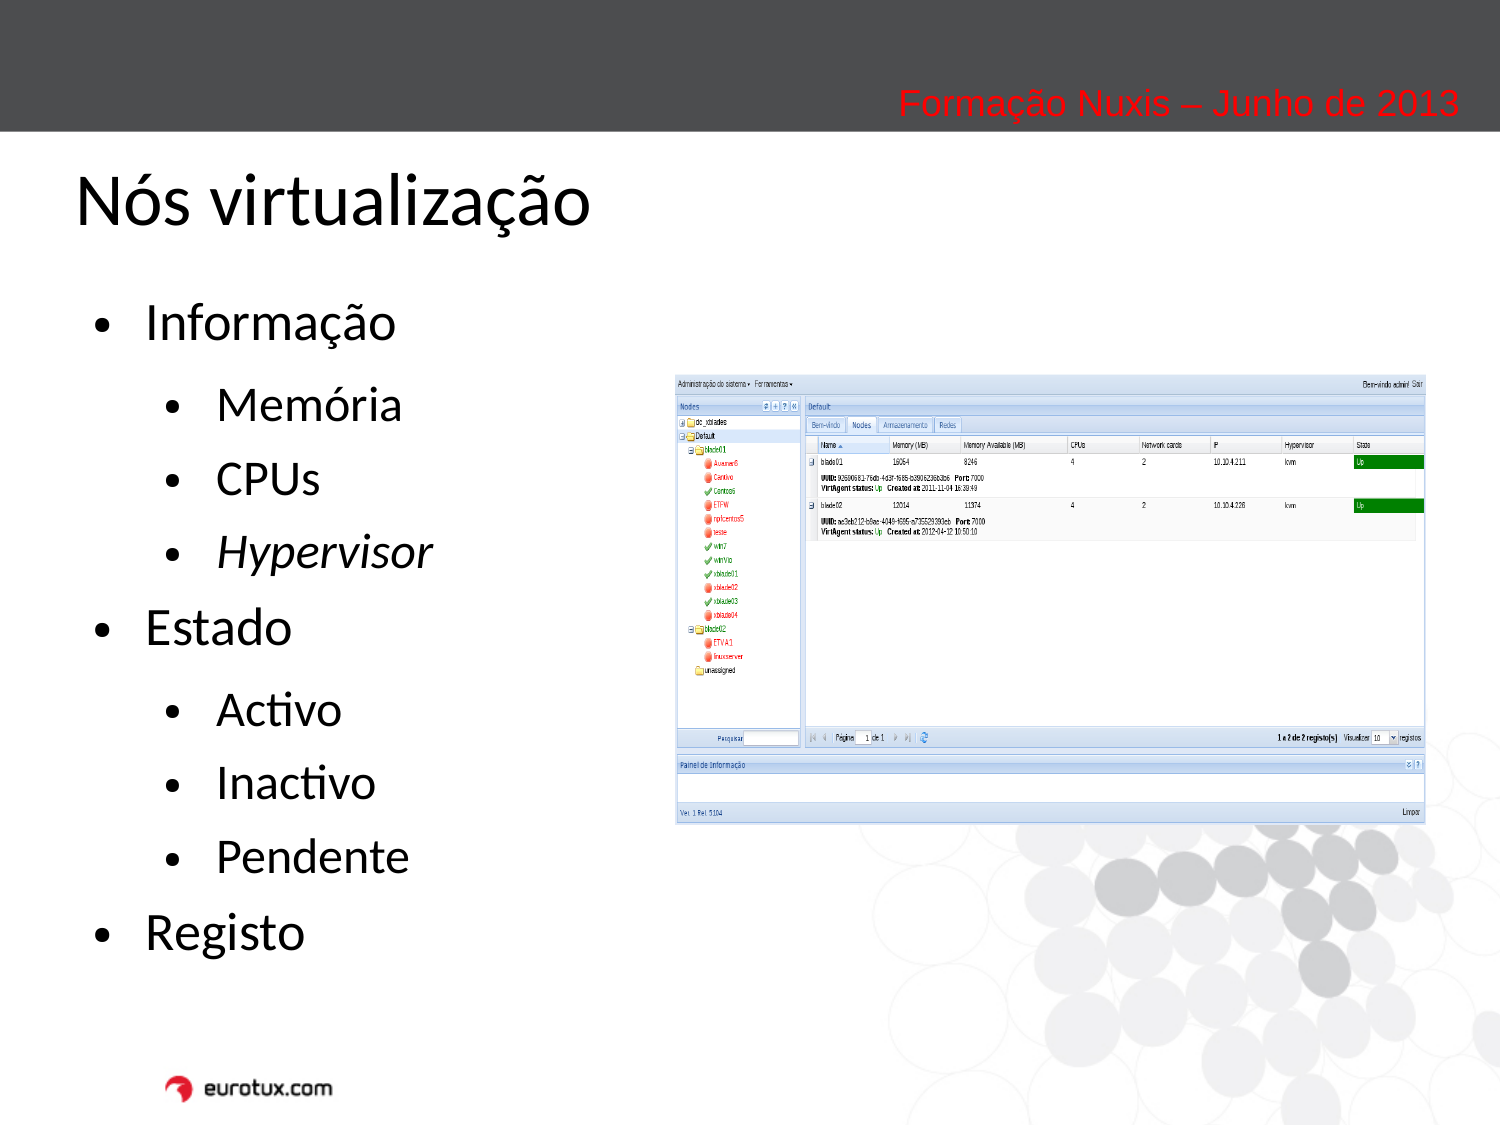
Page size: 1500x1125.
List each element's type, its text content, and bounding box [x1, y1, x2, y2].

title Nós virtualização [75, 112, 1425, 301]
picture [0, 0, 1500, 1125]
list Informação Memória CPUs Hypervisor Estado Activo Inactivo Pendente Registo [75, 299, 734, 1043]
